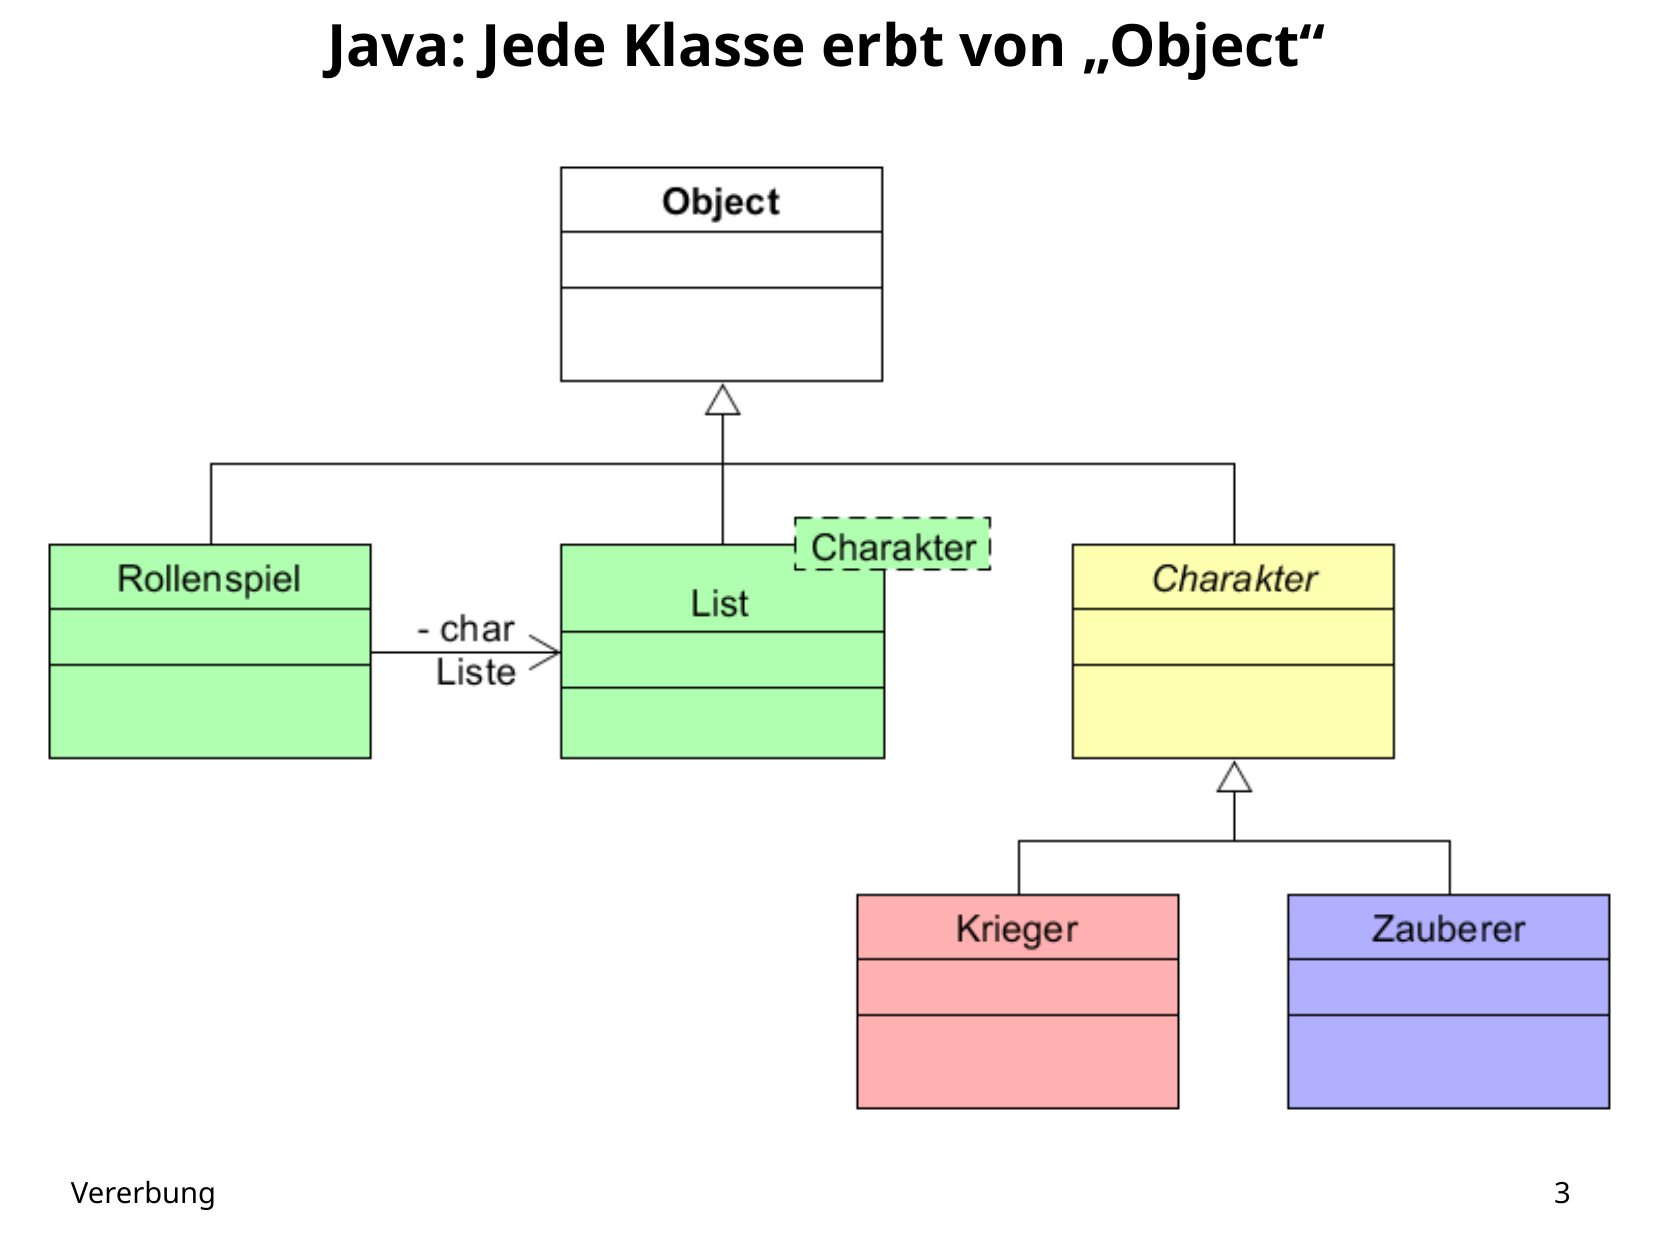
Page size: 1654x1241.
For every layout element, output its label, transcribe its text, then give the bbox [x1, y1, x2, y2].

title Java: Jede Klasse erbt von „Object“ [0, 5, 1654, 83]
picture [47, 165, 1613, 1112]
